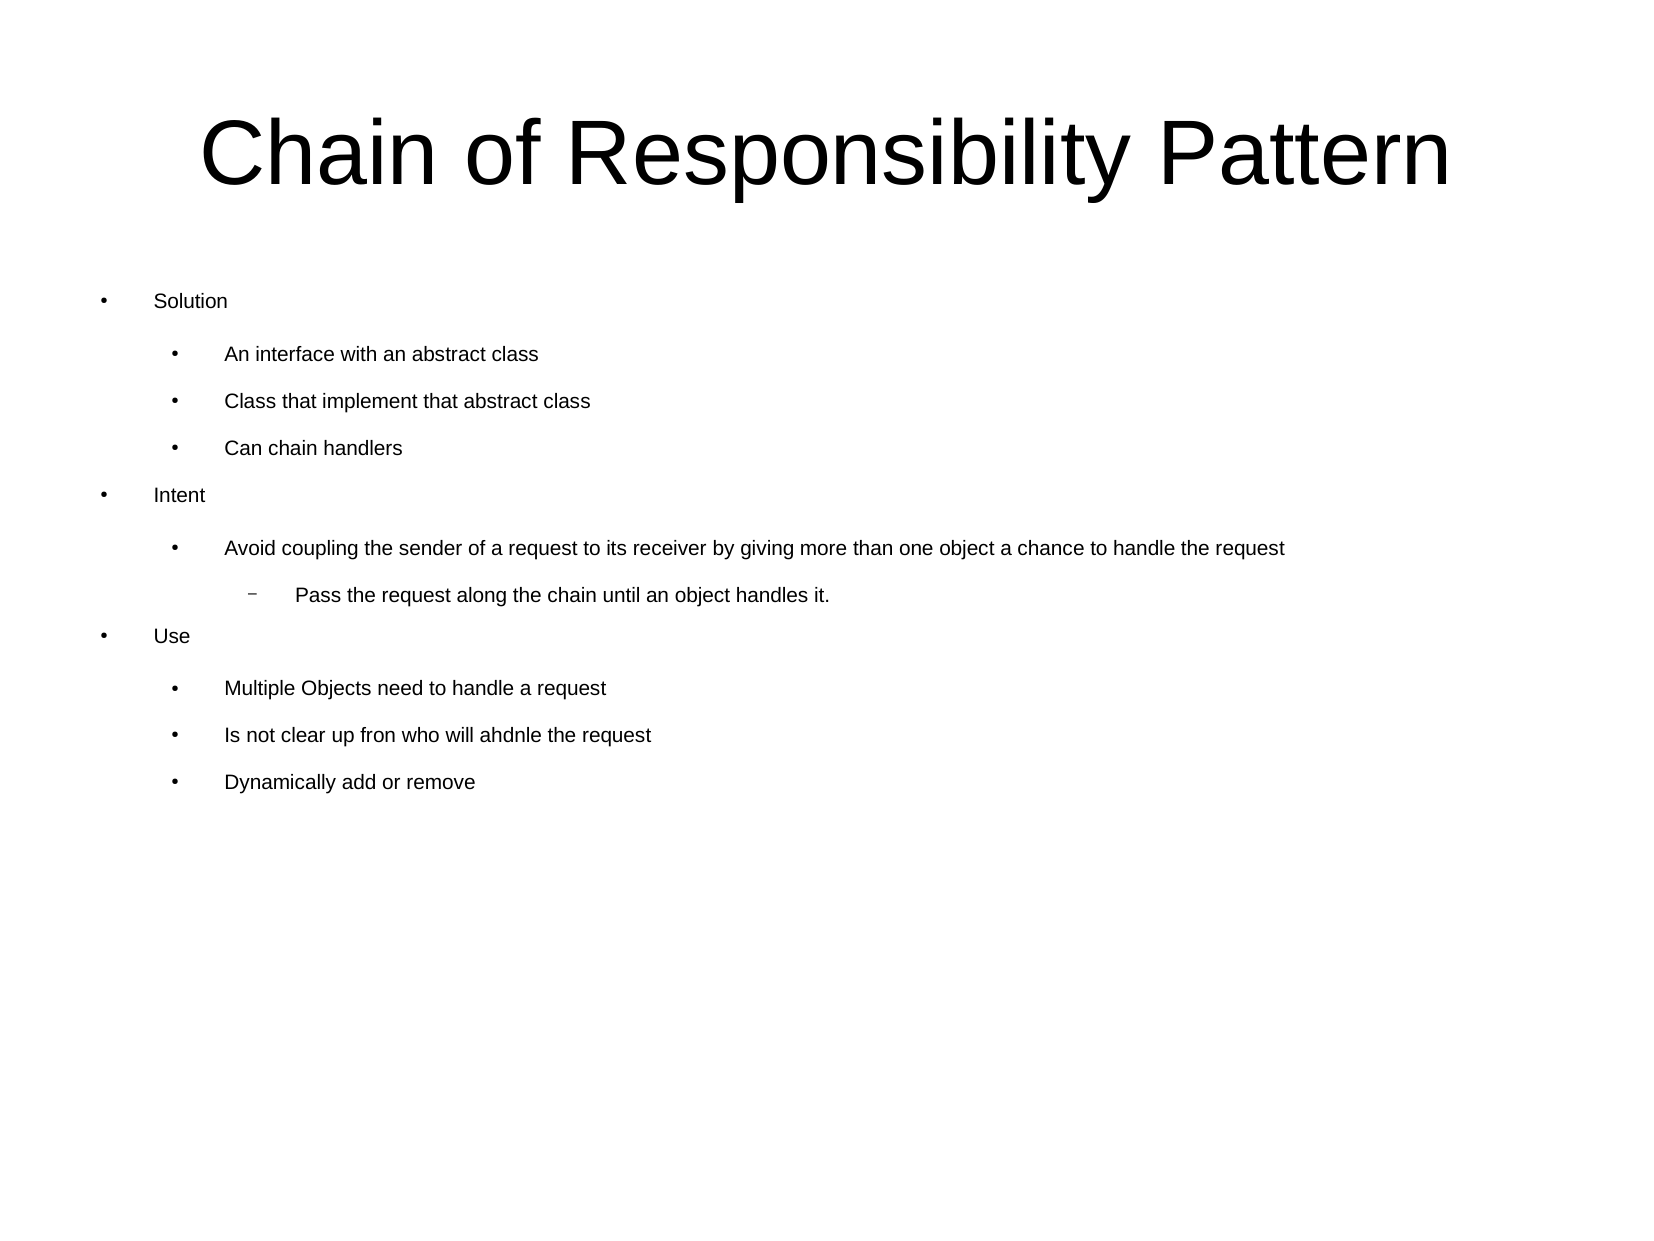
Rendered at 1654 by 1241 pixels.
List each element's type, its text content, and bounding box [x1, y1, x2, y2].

title Chain of Responsibility Pattern [82, 49, 1571, 257]
list Solution An interface with an abstract class Class that implement that abstract class Can chain handlers Intent Avoid coupling the sender of a request to its receiver by giving more than one object a chance to handle the request Pass the request along the chain until an object handles it. Use Multiple Objects need to handle a request Is not clear up fron who will ahdnle the request Dynamically add or remove [82, 290, 1576, 1201]
